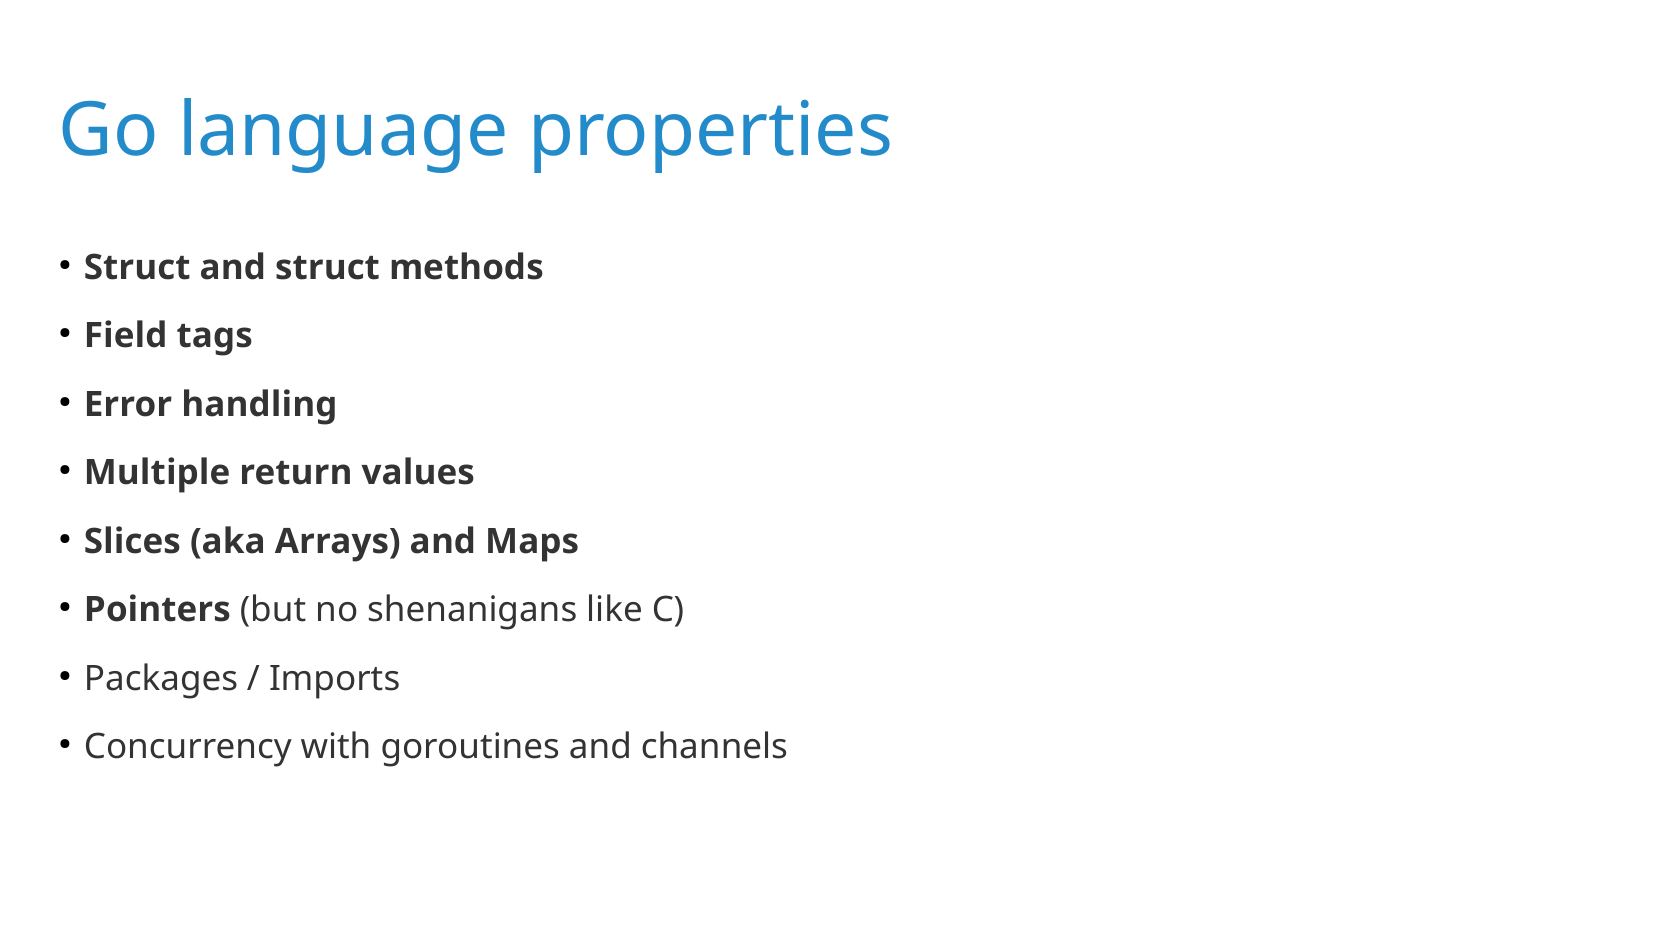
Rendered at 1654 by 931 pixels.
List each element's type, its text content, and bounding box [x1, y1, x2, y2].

title Go language properties [59, 59, 1595, 178]
list Struct and struct methods Field tags Error handling Multiple return values Slices (aka Arrays) and Maps Pointers (but no shenanigans like C) Packages / Imports Concurrency with goroutines and channels [59, 242, 1595, 774]
